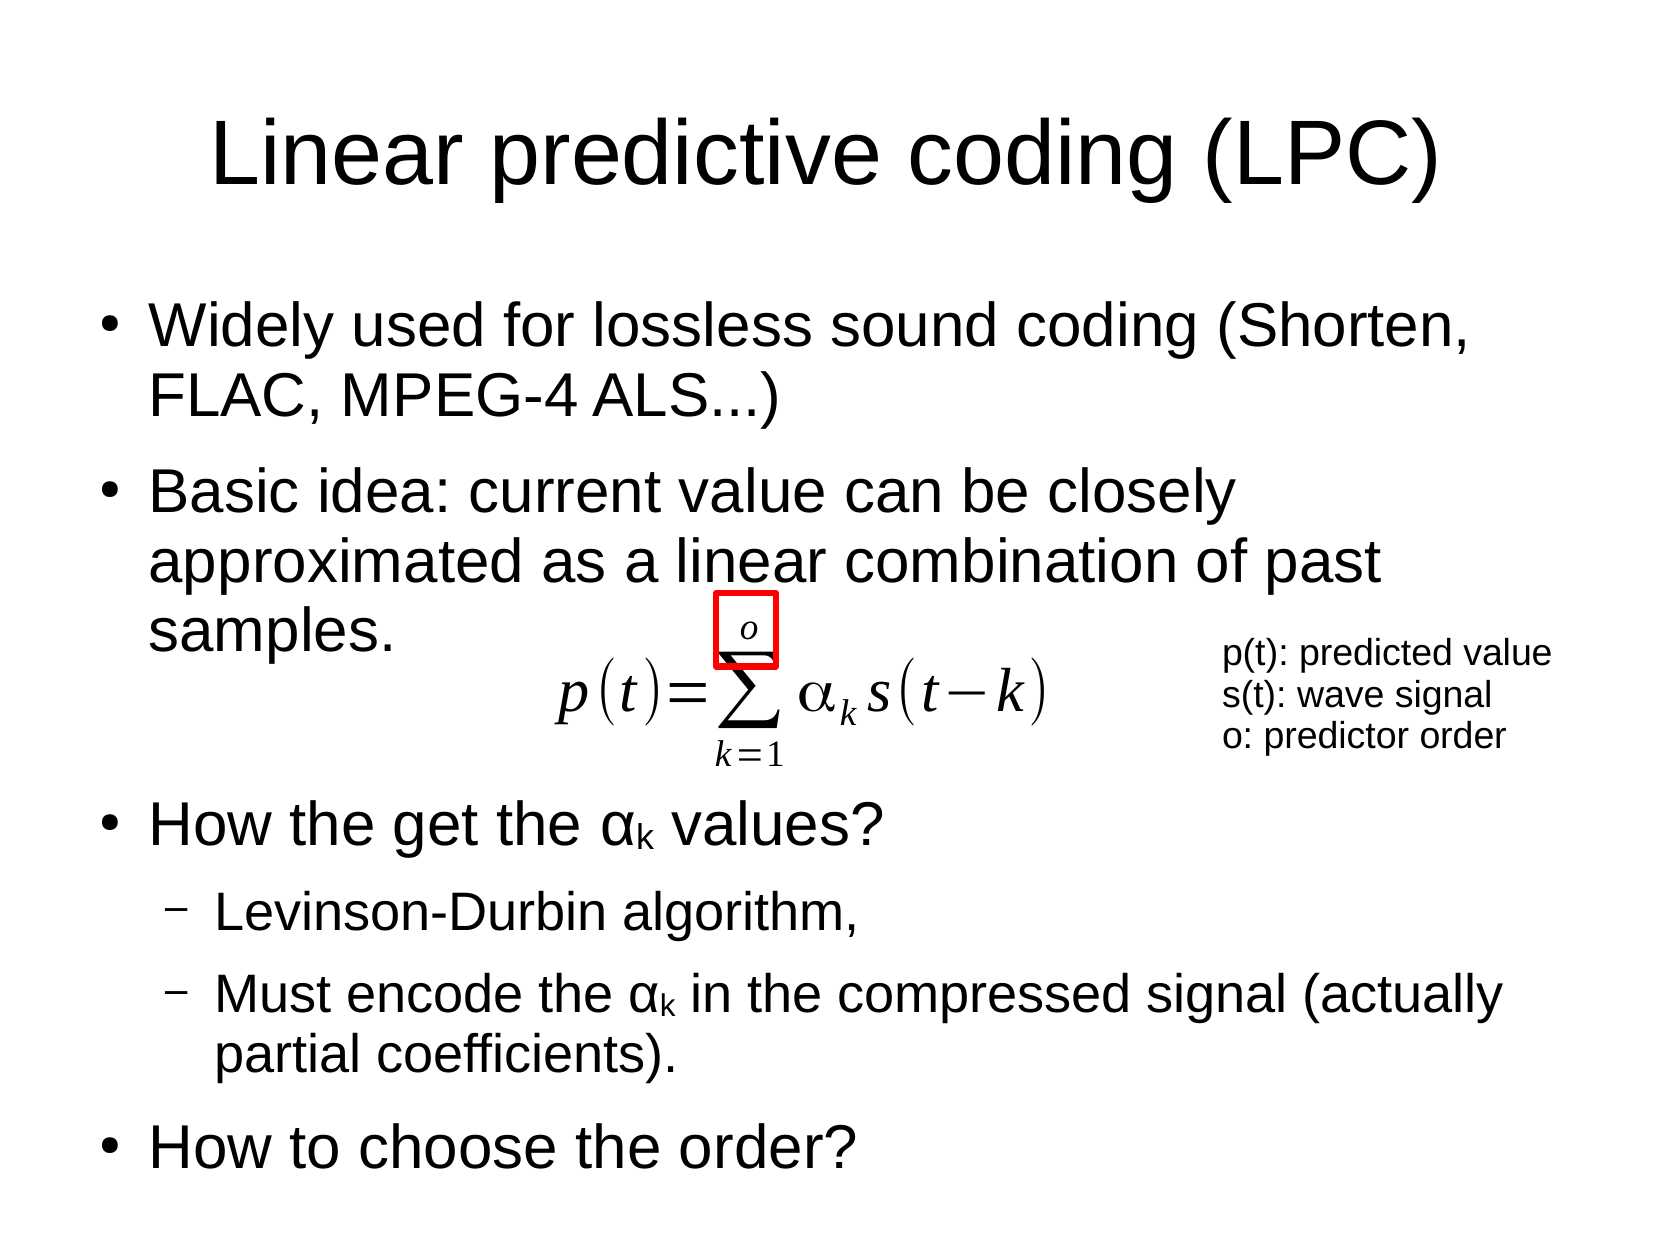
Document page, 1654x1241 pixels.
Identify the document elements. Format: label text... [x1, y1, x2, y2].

title Linear predictive coding (LPC) [82, 49, 1571, 257]
text_box p(t): predicted value s(t): wave signal o: predictor order [1207, 623, 1601, 805]
chart [545, 606, 1057, 775]
list Widely used for lossless sound coding (Shorten, FLAC, MPEG-4 ALS...) Basic idea: current value can be closely approximated as a linear combination of past samples. How the get the αk values? Levinson-Durbin algorithm, Must encode the αk in the compressed signal (actually partial coefficients). How to choose the order? [82, 290, 1571, 1187]
chart [719, 606, 773, 663]
